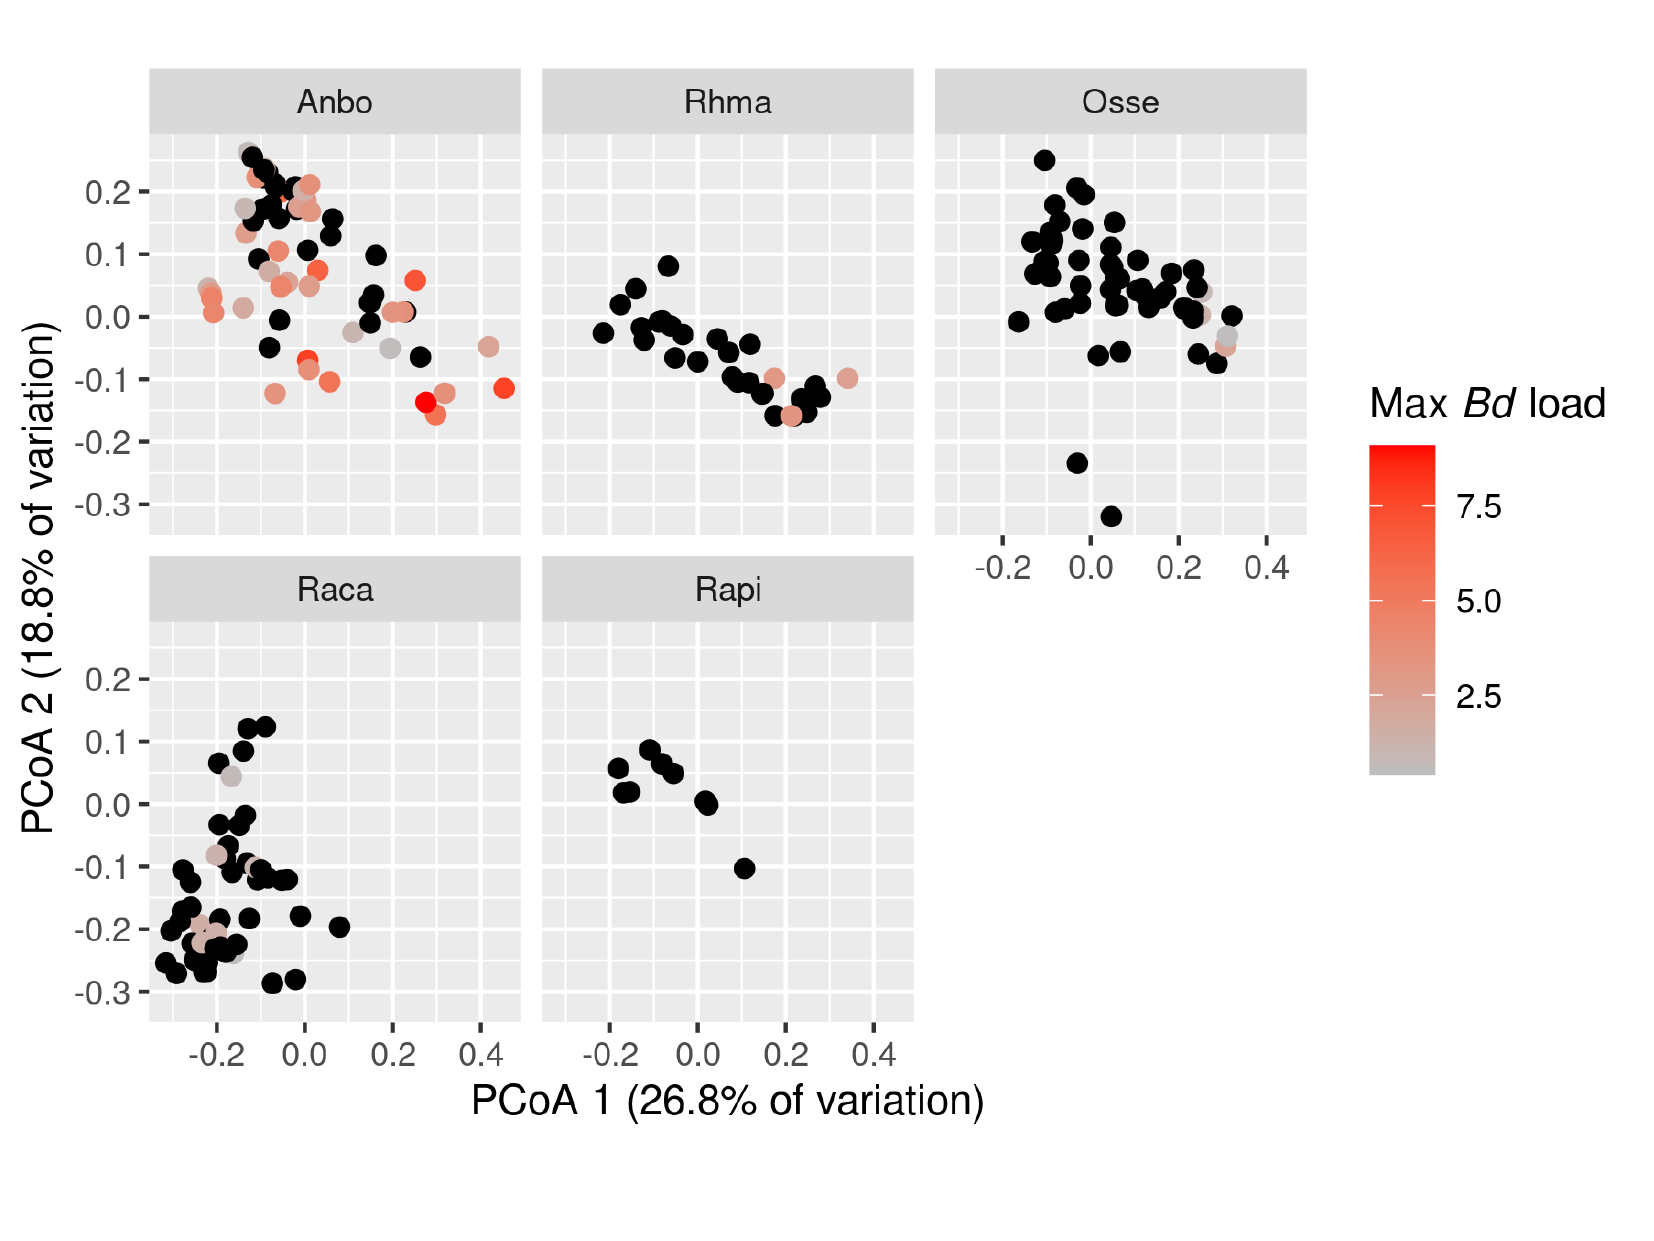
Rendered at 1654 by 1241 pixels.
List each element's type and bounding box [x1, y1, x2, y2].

picture [0, 47, 1648, 1146]
